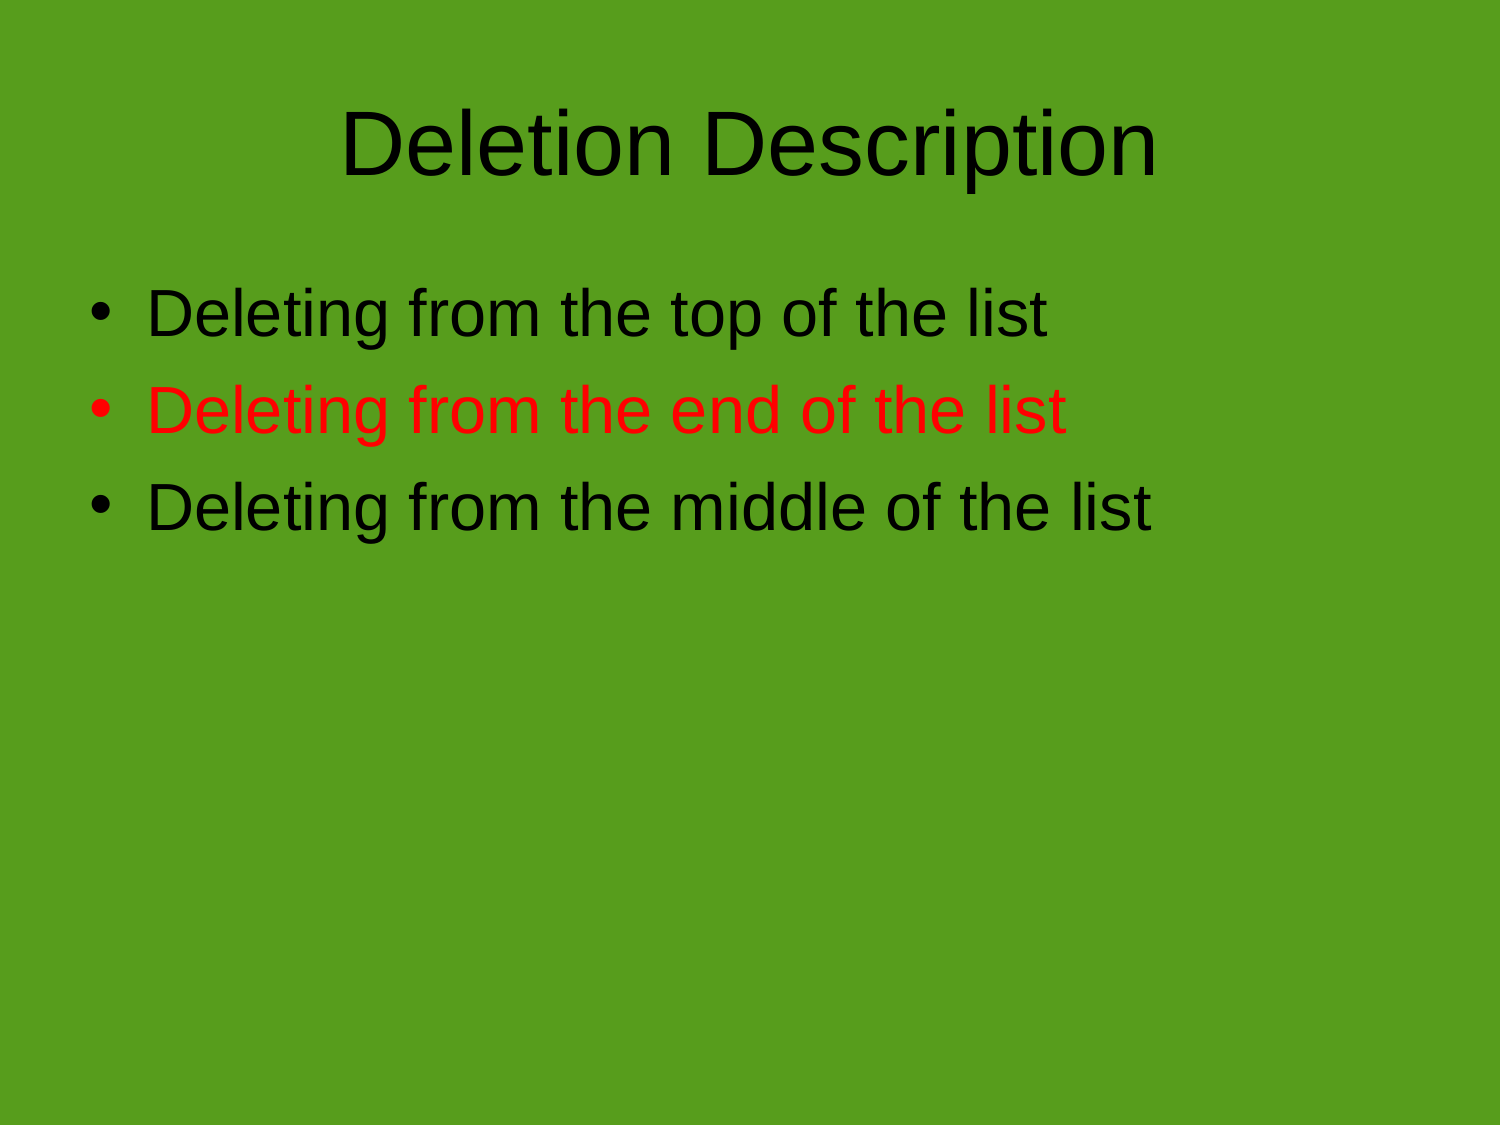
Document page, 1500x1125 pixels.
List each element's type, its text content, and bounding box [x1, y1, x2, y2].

title Deletion Description [75, 45, 1426, 233]
list Deleting from the top of the list Deleting from the end of the list Deleting from the middle of the list [75, 262, 1426, 1005]
